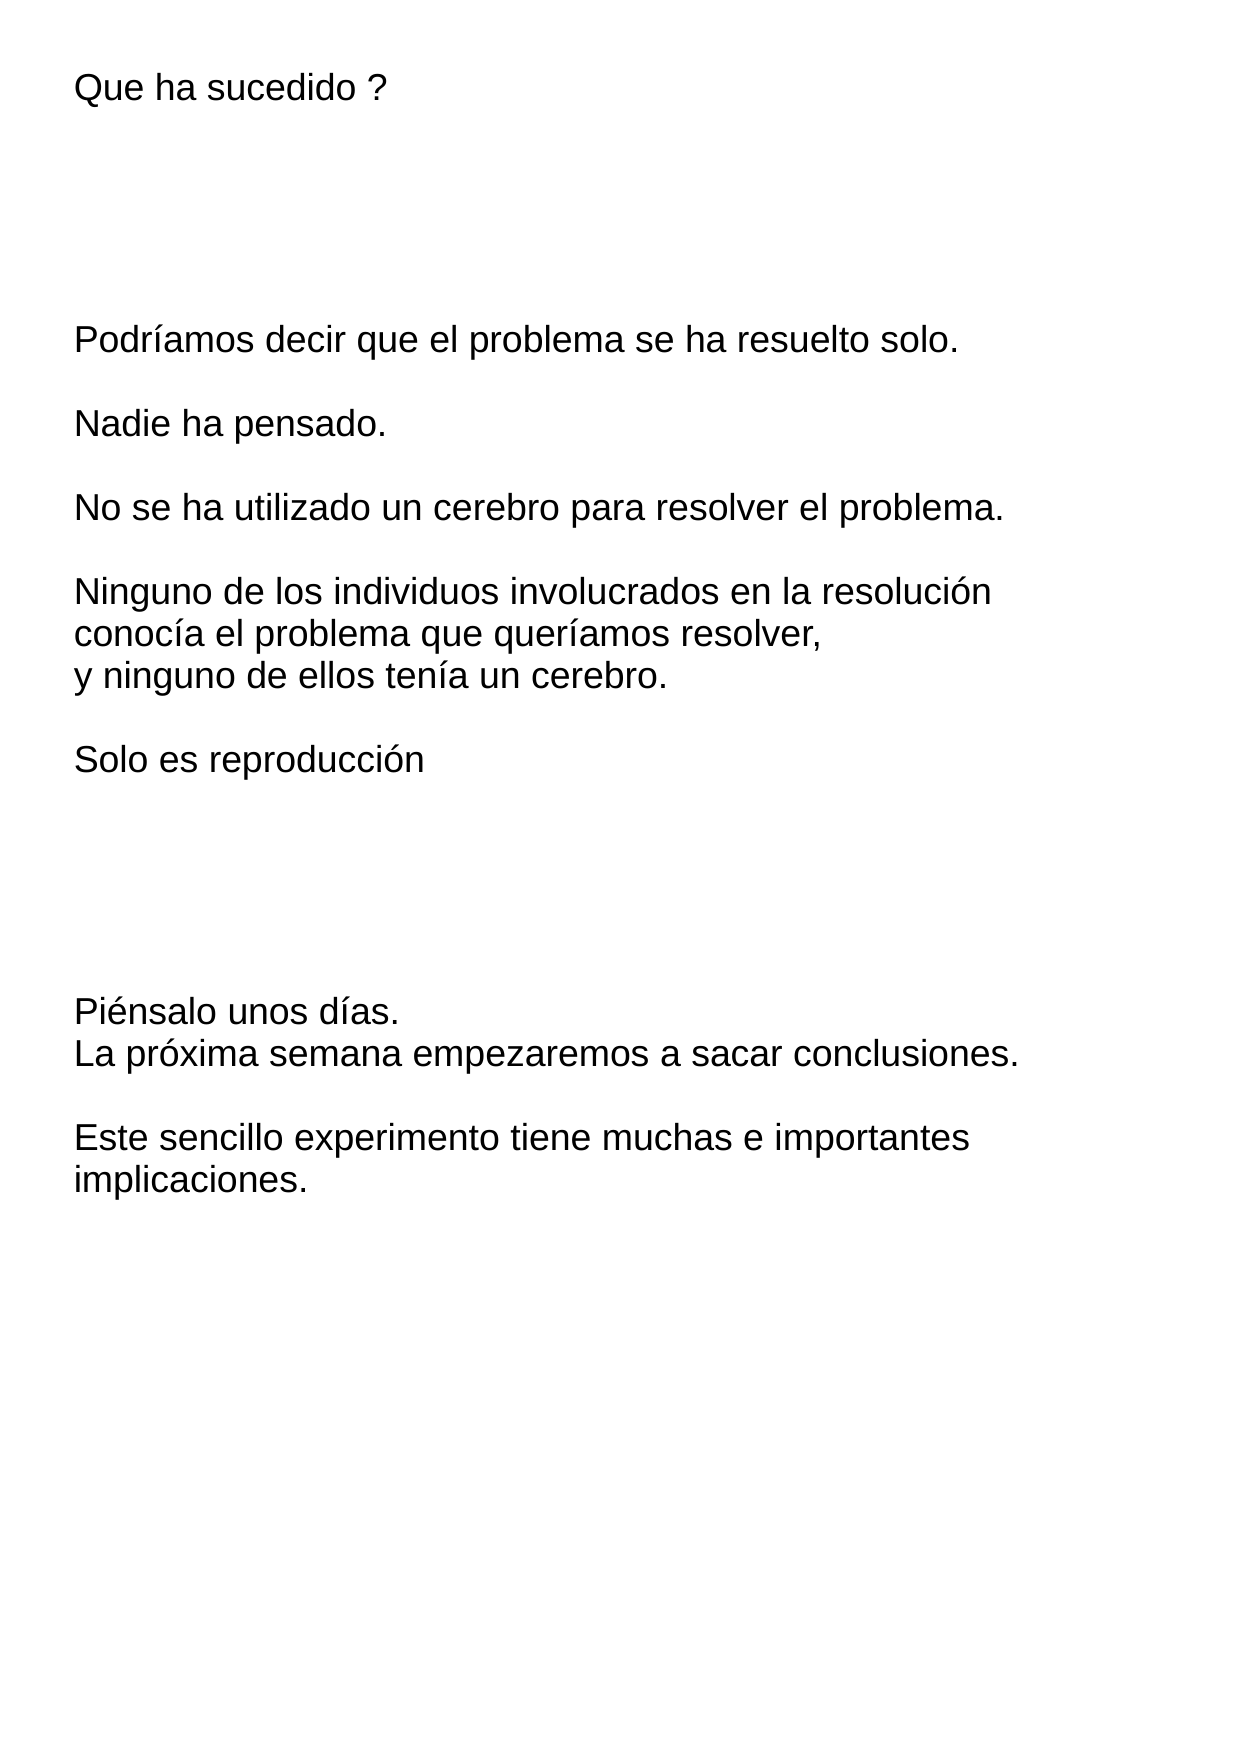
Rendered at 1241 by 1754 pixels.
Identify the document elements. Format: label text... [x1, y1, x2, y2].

text_box Que ha sucedido ? Podríamos decir que el problema se ha resuelto solo. Nadie ha pensado. No se ha utilizado un cerebro para resolver el problema. Ninguno de los individuos involucrados en la resolución conocía el problema que queríamos resolver, y ninguno de ellos tenía un cerebro. Solo es reproducción Piénsalo unos días. La próxima semana empezaremos a sacar conclusiones. Este sencillo experimento tiene muchas e importantes implicaciones. [59, 59, 1170, 1292]
